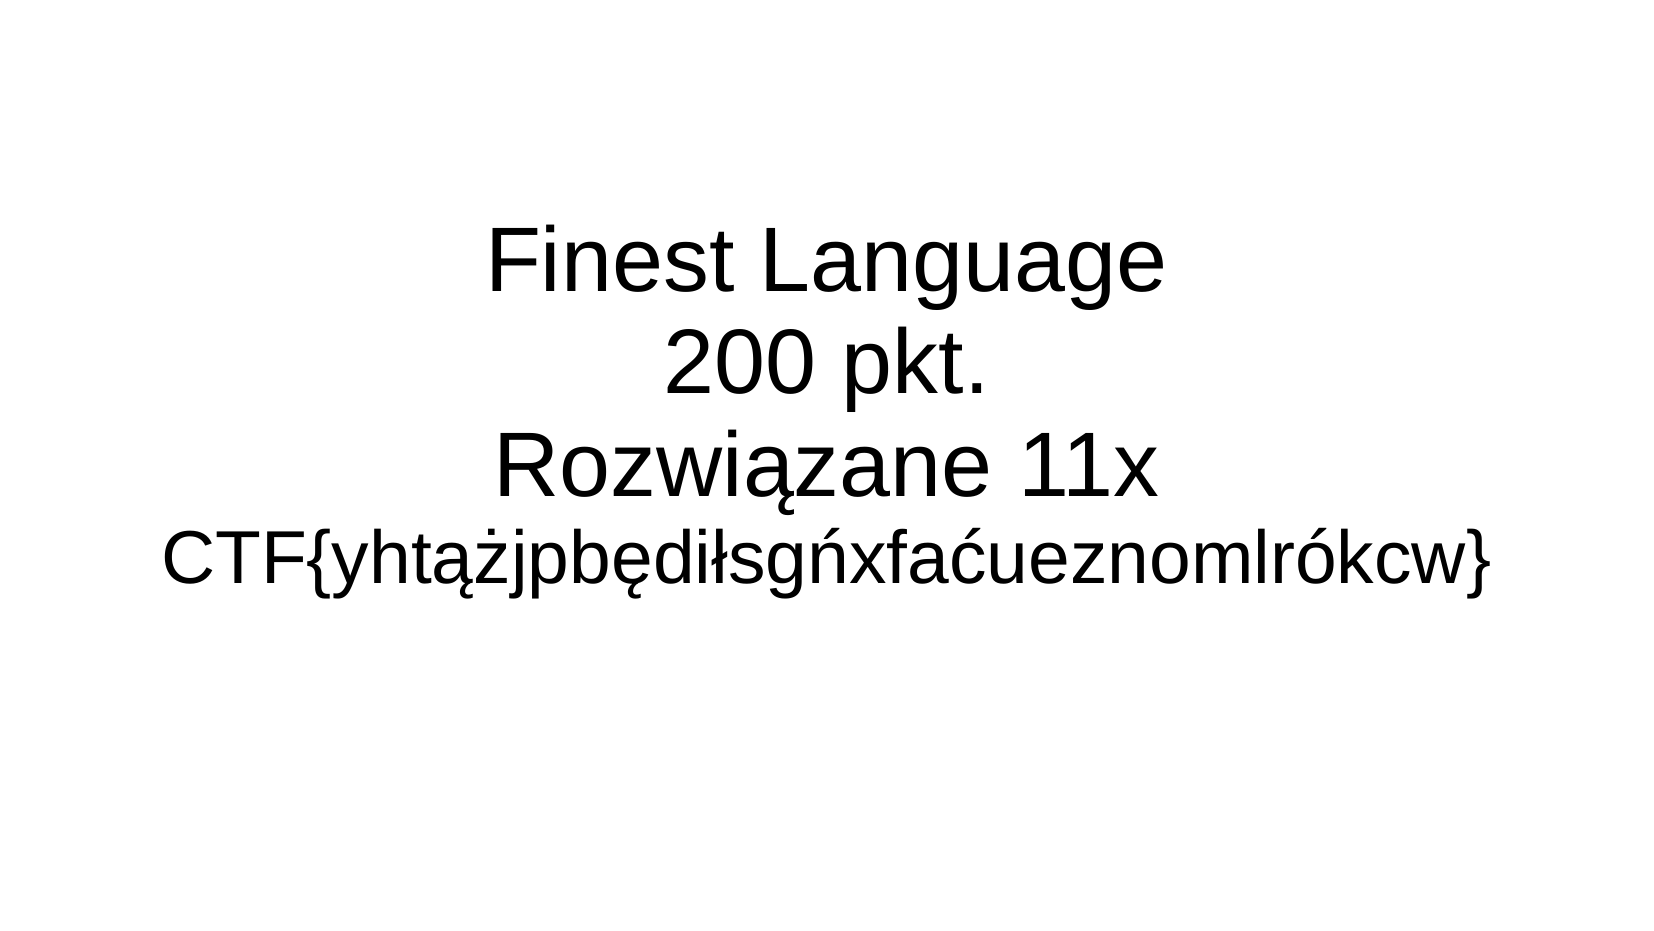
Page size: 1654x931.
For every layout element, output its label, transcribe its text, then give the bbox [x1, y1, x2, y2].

subtitle Finest Language 200 pkt. Rozwiązane 11x CTF{yhtążjpbędiłsgńxfaćueznomlrókcw} [82, 95, 1571, 815]
